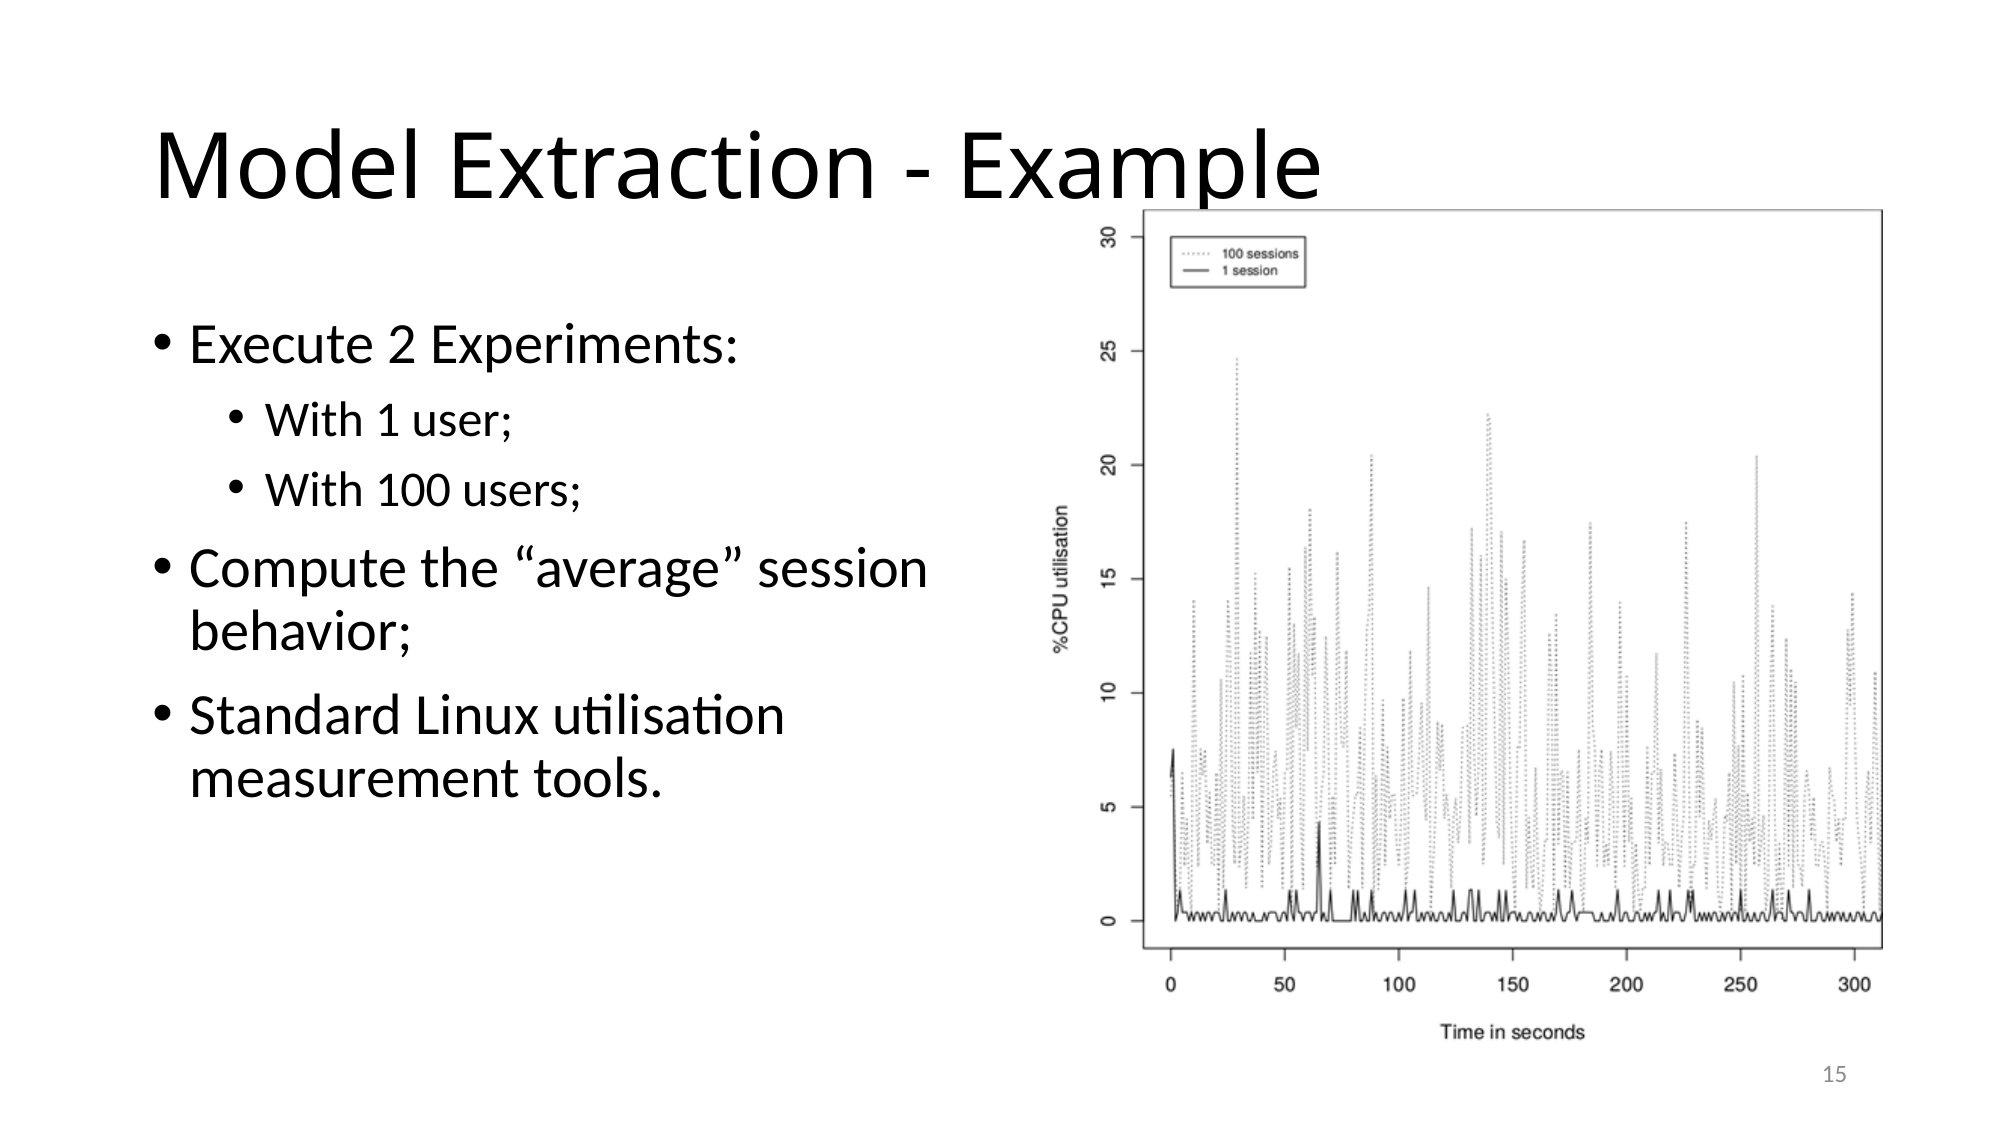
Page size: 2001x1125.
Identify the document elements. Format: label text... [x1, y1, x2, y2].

title Model Extraction - Example [137, 59, 1863, 278]
picture [1048, 209, 1883, 1046]
slide_number <number> [1412, 1042, 1863, 1103]
list Execute 2 Experiments: With 1 user; With 100 users; Compute the “average” session behavior; Standard Linux utilisation measurement tools. [137, 305, 960, 1020]
